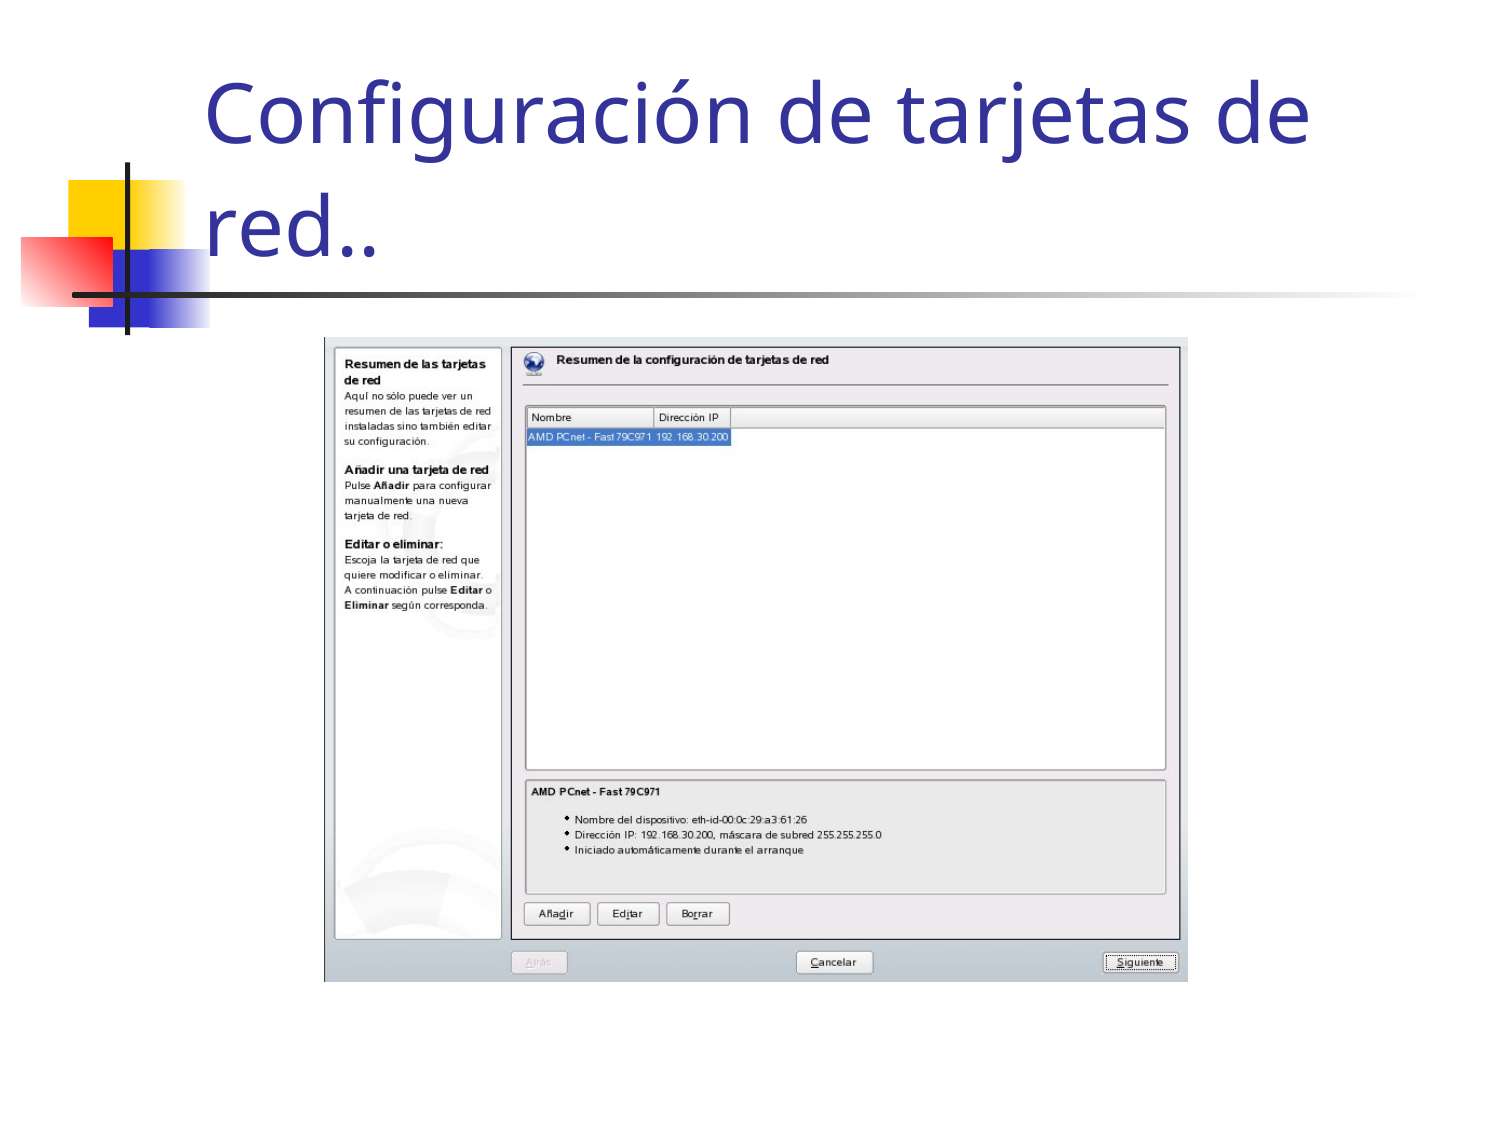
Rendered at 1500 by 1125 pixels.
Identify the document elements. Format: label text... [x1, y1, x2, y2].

title Configuración de tarjetas de red.. [188, 101, 1468, 289]
picture [324, 337, 1188, 983]
